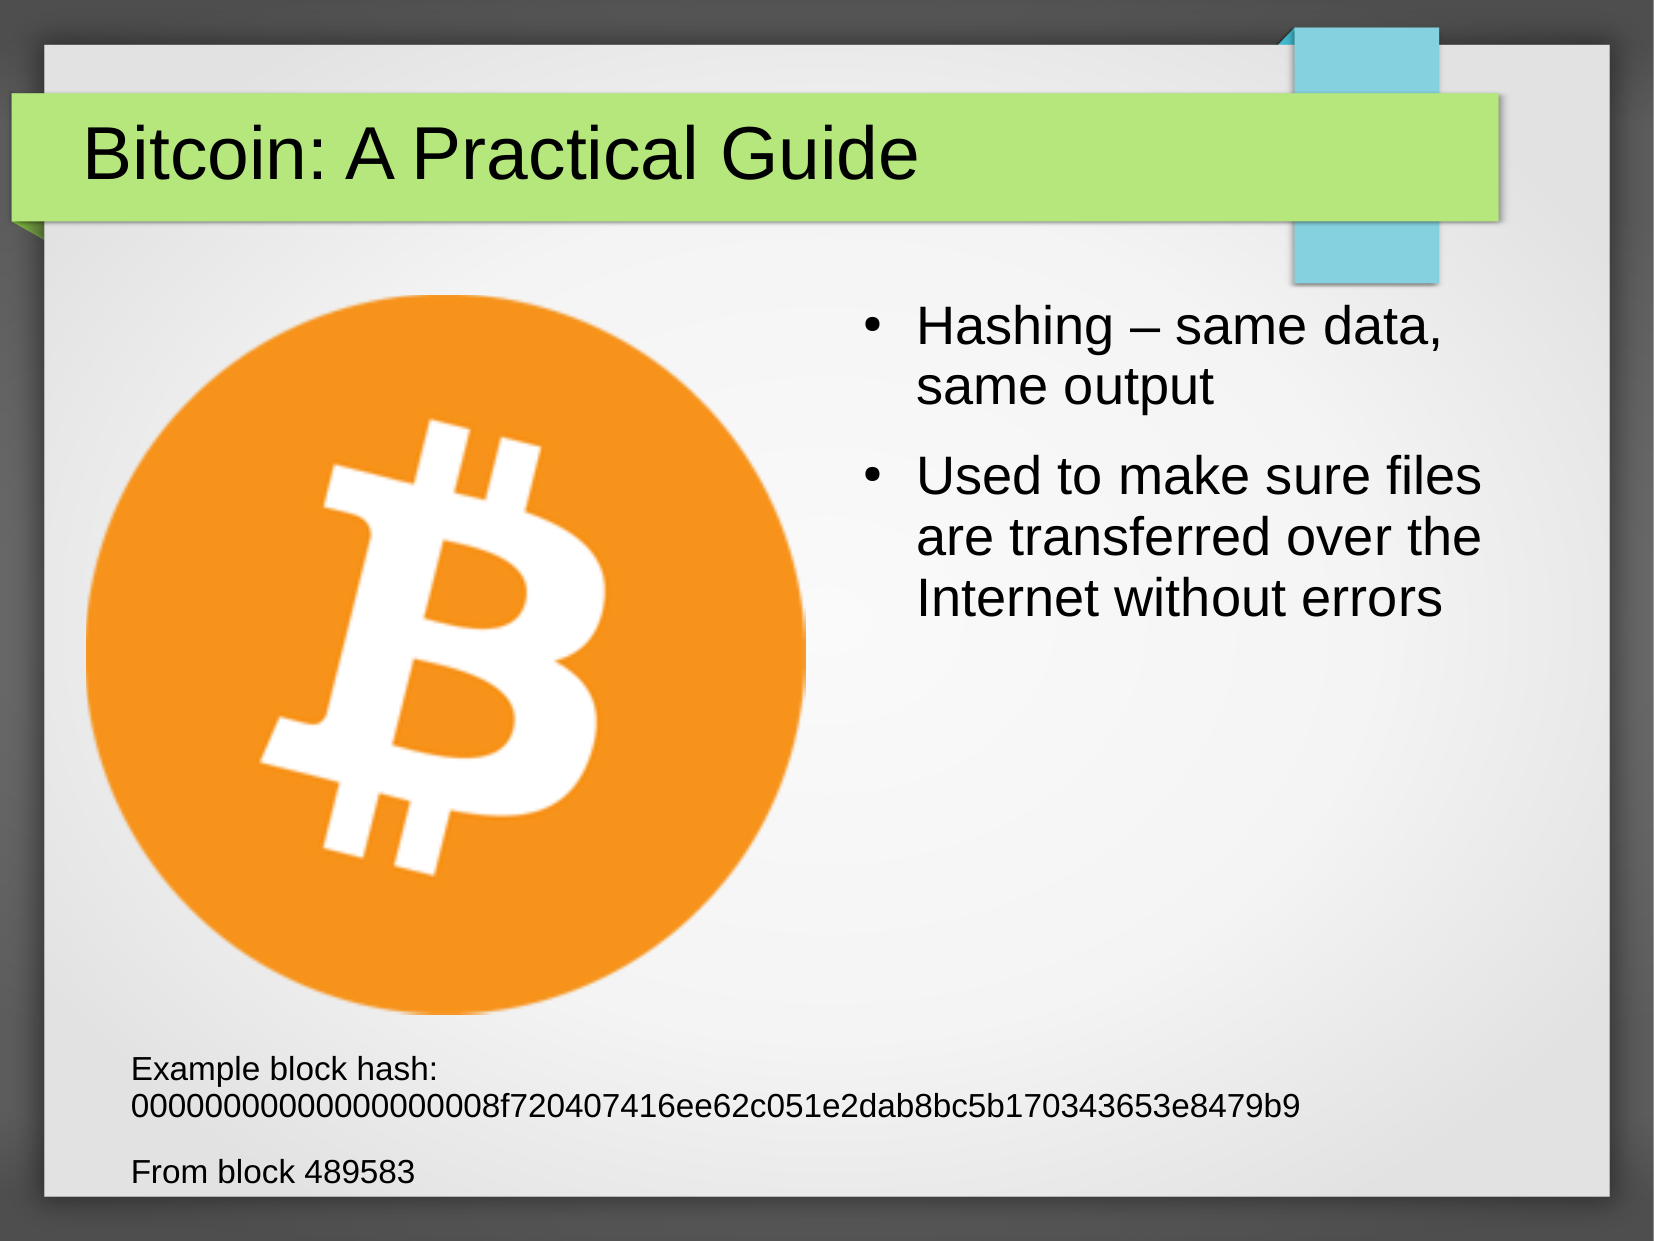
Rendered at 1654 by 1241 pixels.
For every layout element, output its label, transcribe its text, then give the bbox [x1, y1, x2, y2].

list Example block hash: 00000000000000000008f720407416ee62c051e2dab8bc5b170343653e8479b9 From block 489583 [60, 1050, 1531, 1201]
title Bitcoin: A Practical Guide [82, 94, 1264, 213]
list Hashing – same data, same output Used to make sure files are transferred over the Internet without errors [845, 295, 1572, 639]
picture [0, 0, 1654, 1241]
